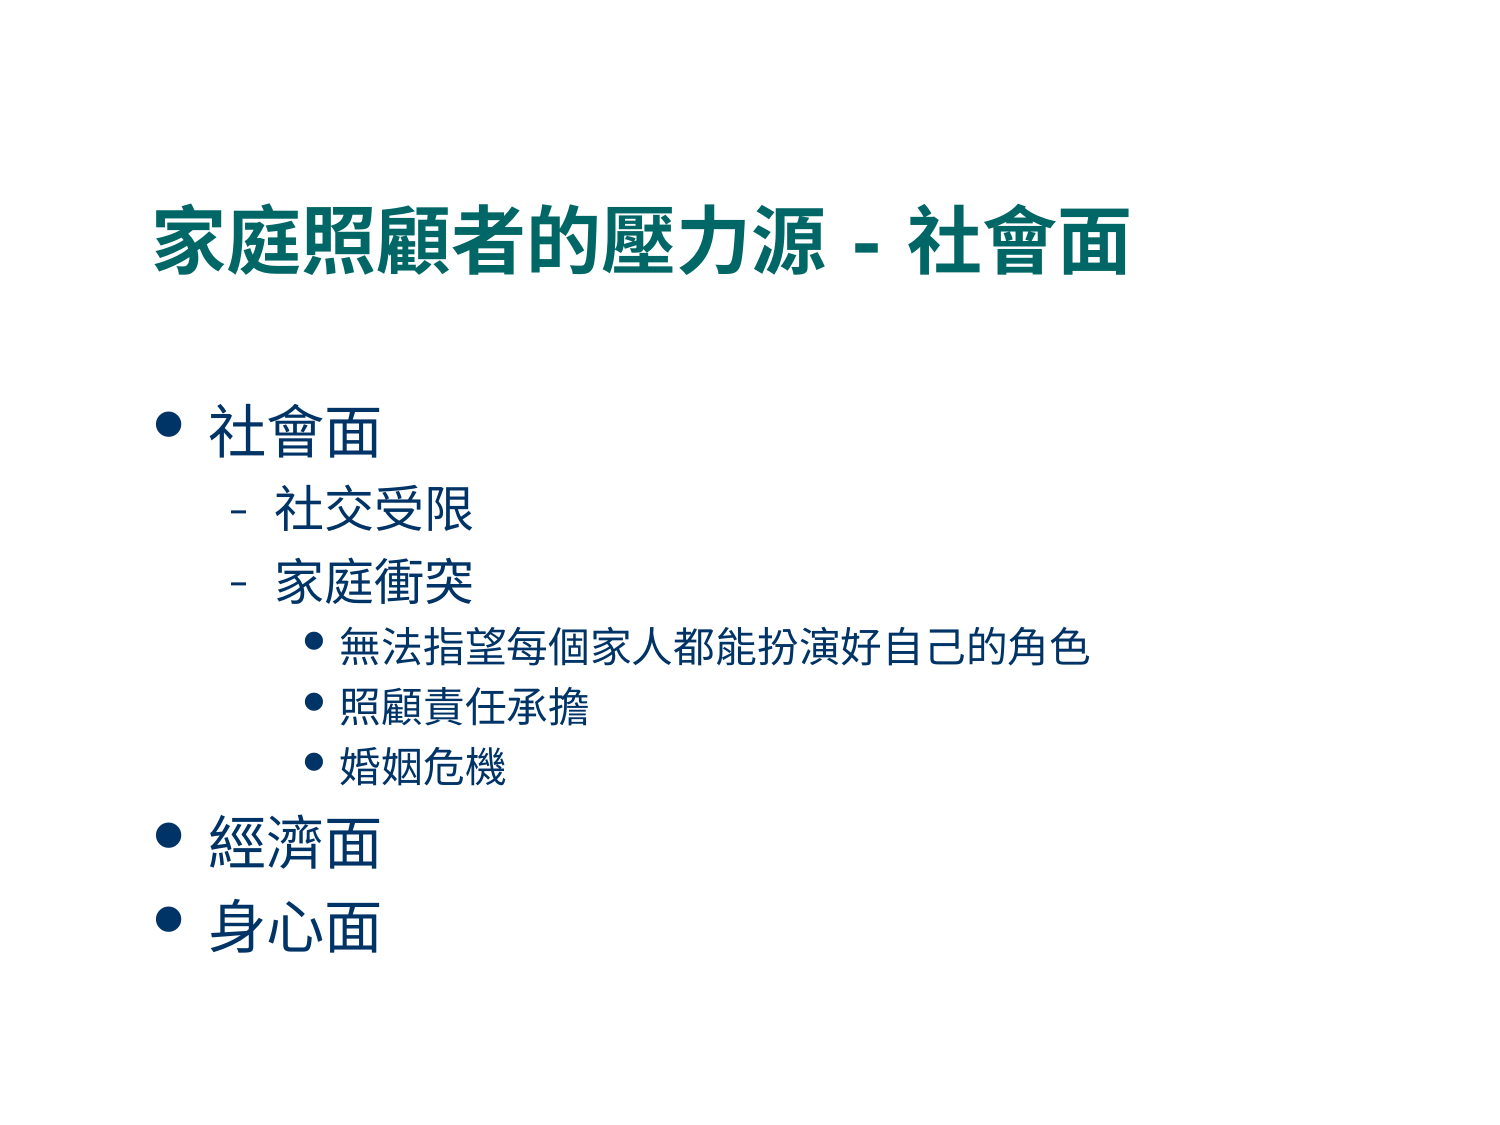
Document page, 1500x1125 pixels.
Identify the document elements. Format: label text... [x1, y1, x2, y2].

list 社會面 社交受限 家庭衝突 無法指望每個家人都能扮演好自己的角色 照顧責任承擔 婚姻危機 經濟面 身心面 [137, 387, 1400, 1000]
title 家庭照顧者的壓力源-社會面 [136, 128, 1414, 293]
